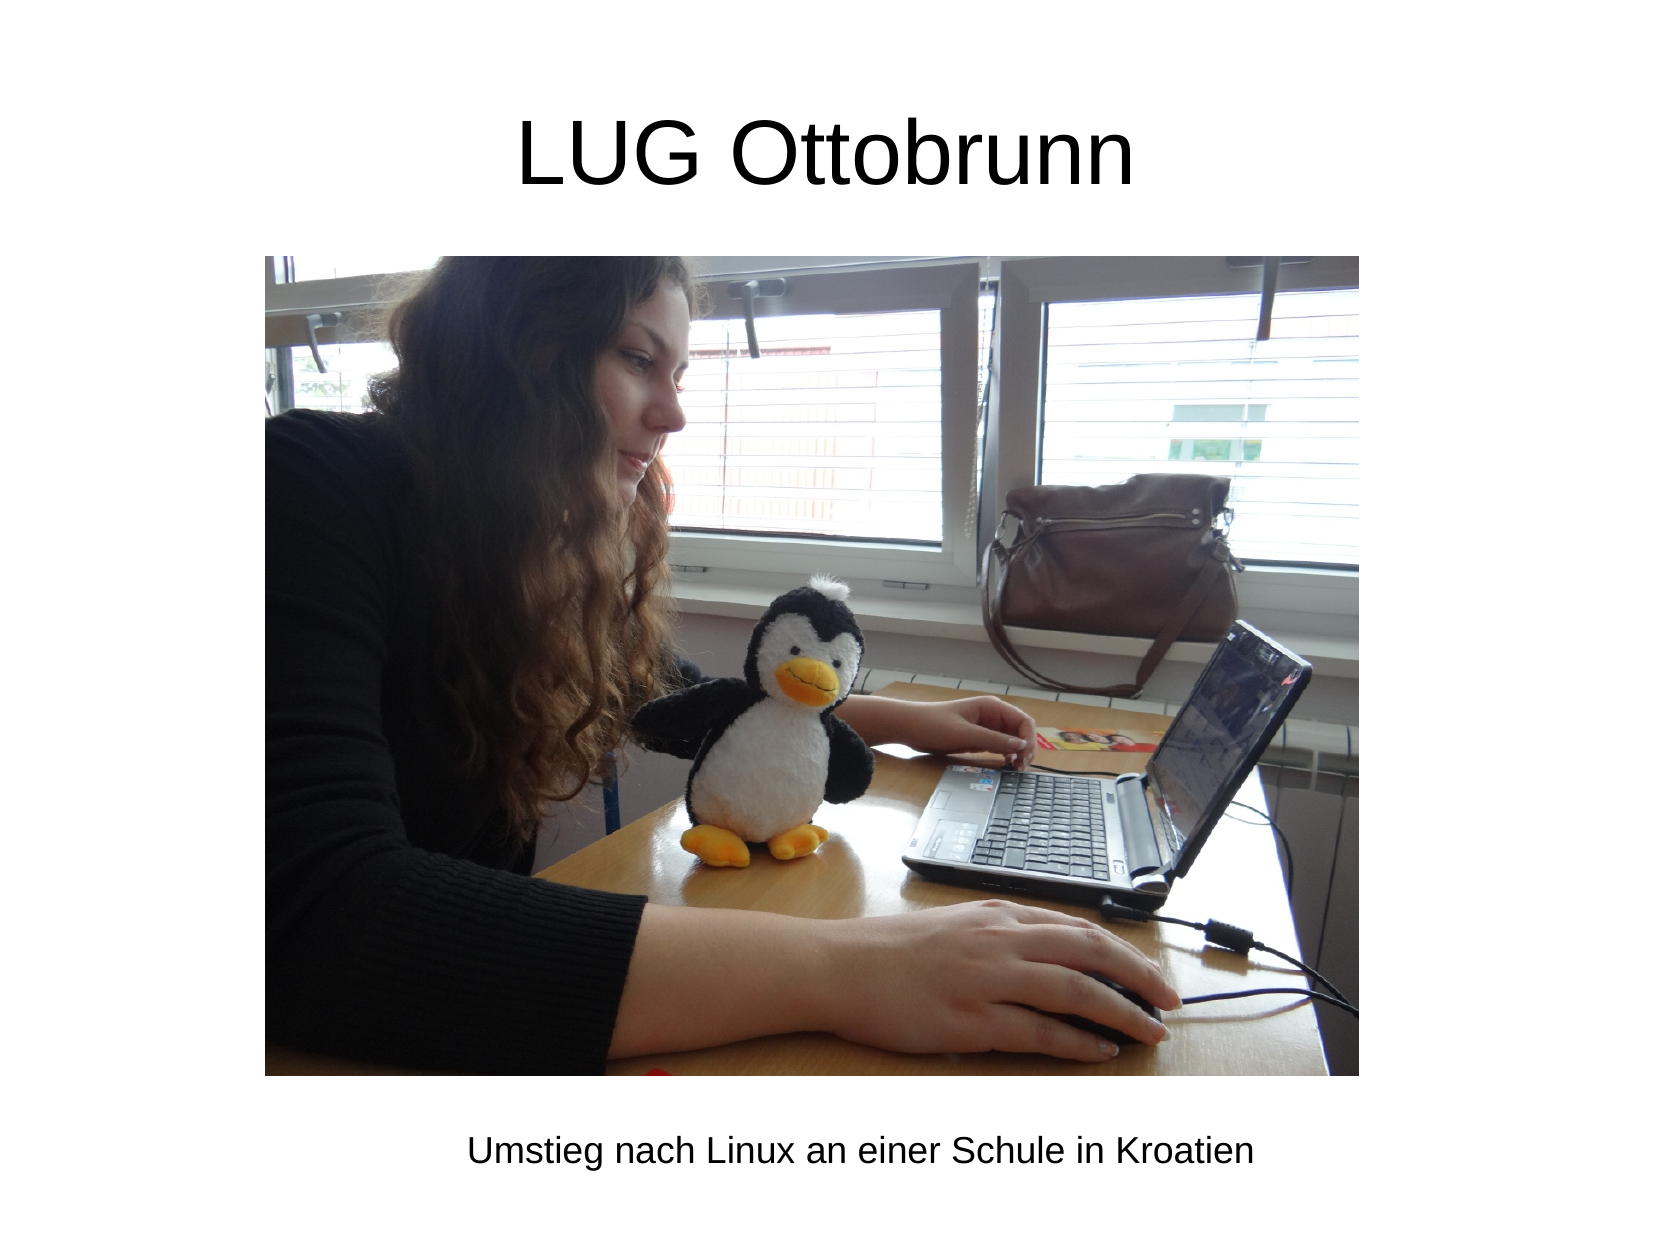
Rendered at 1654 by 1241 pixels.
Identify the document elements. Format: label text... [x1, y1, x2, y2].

text_box Umstieg nach Linux an einer Schule in Kroatien [452, 1122, 1270, 1179]
title LUG Ottobrunn [82, 49, 1571, 257]
picture [265, 256, 1359, 1076]
